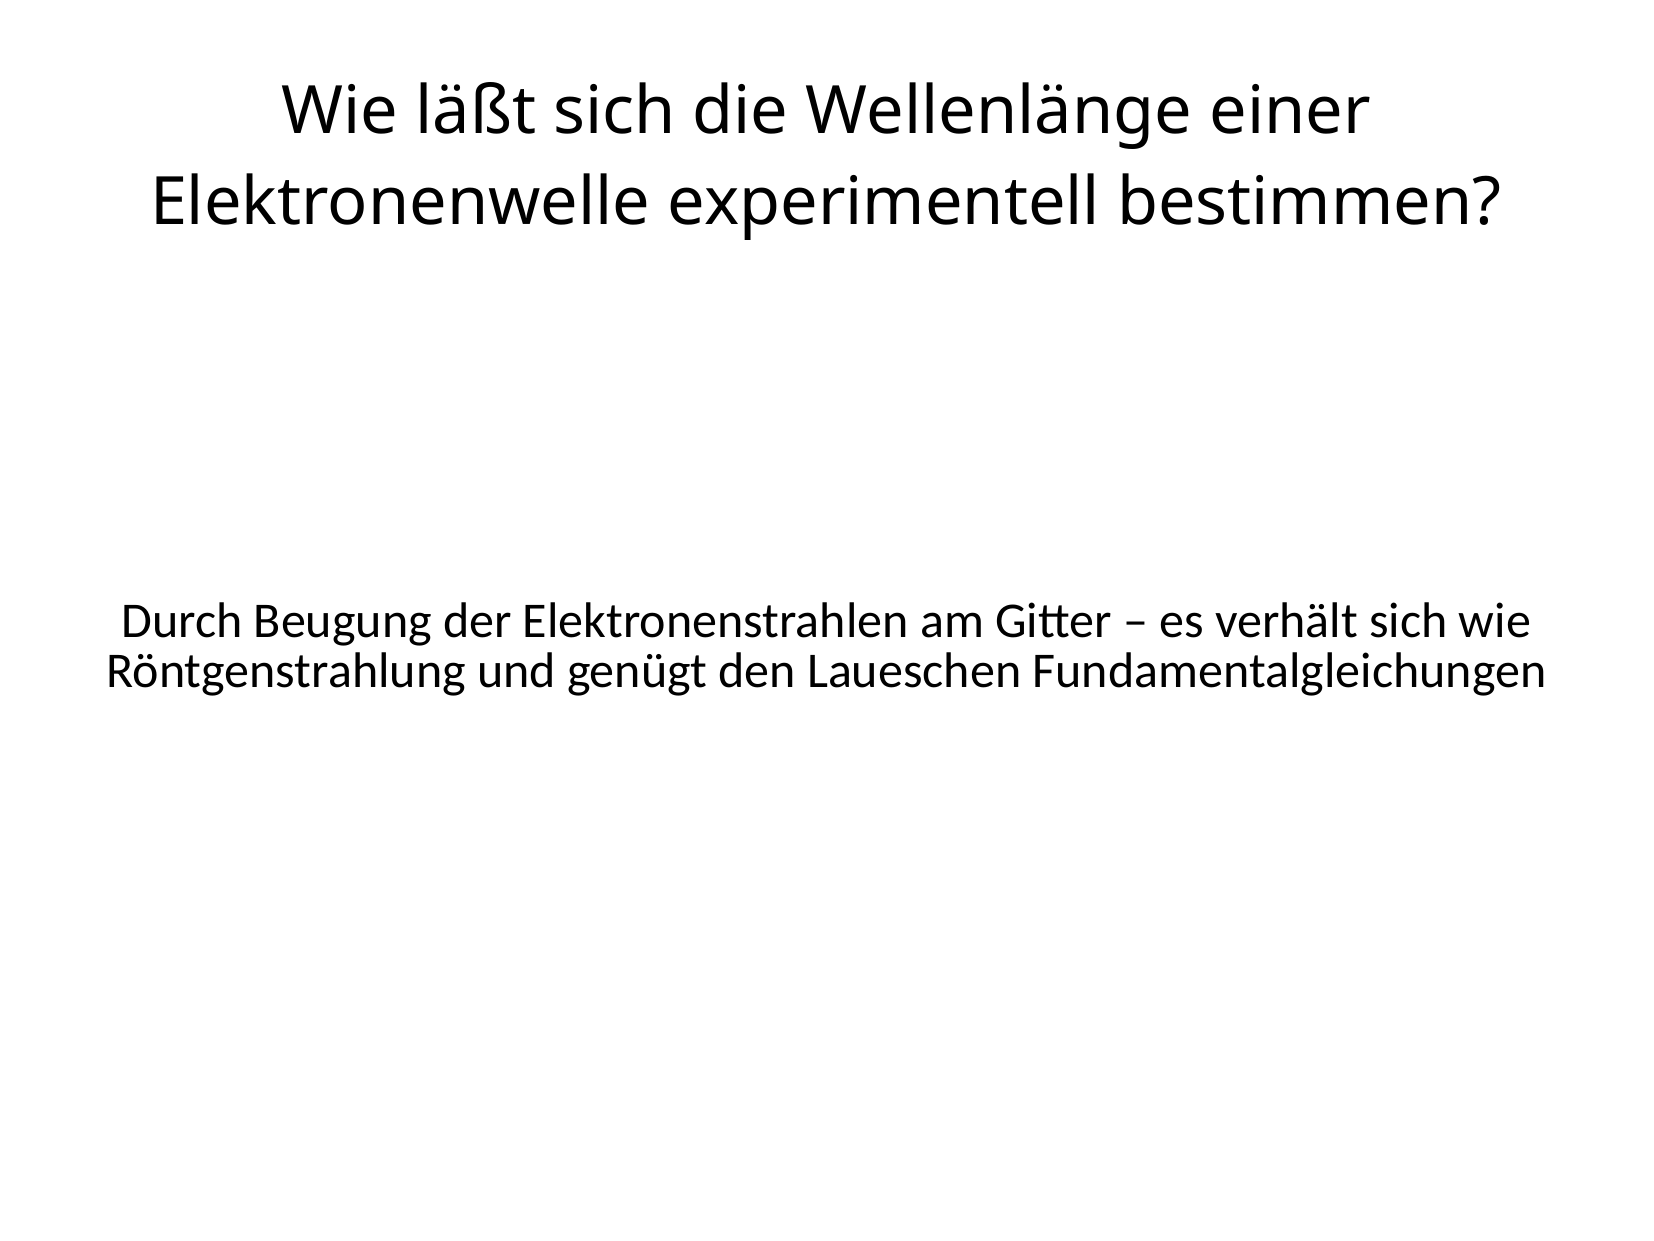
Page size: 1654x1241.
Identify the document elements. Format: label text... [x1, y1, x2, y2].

title Wie läßt sich die Wellenlänge einer Elektronenwelle experimentell bestimmen? [82, 49, 1571, 257]
subtitle Durch Beugung der Elektronenstrahlen am Gitter – es verhält sich wie Röntgenstrahlung und genügt den Laueschen Fundamentalgleichungen [82, 290, 1571, 1010]
